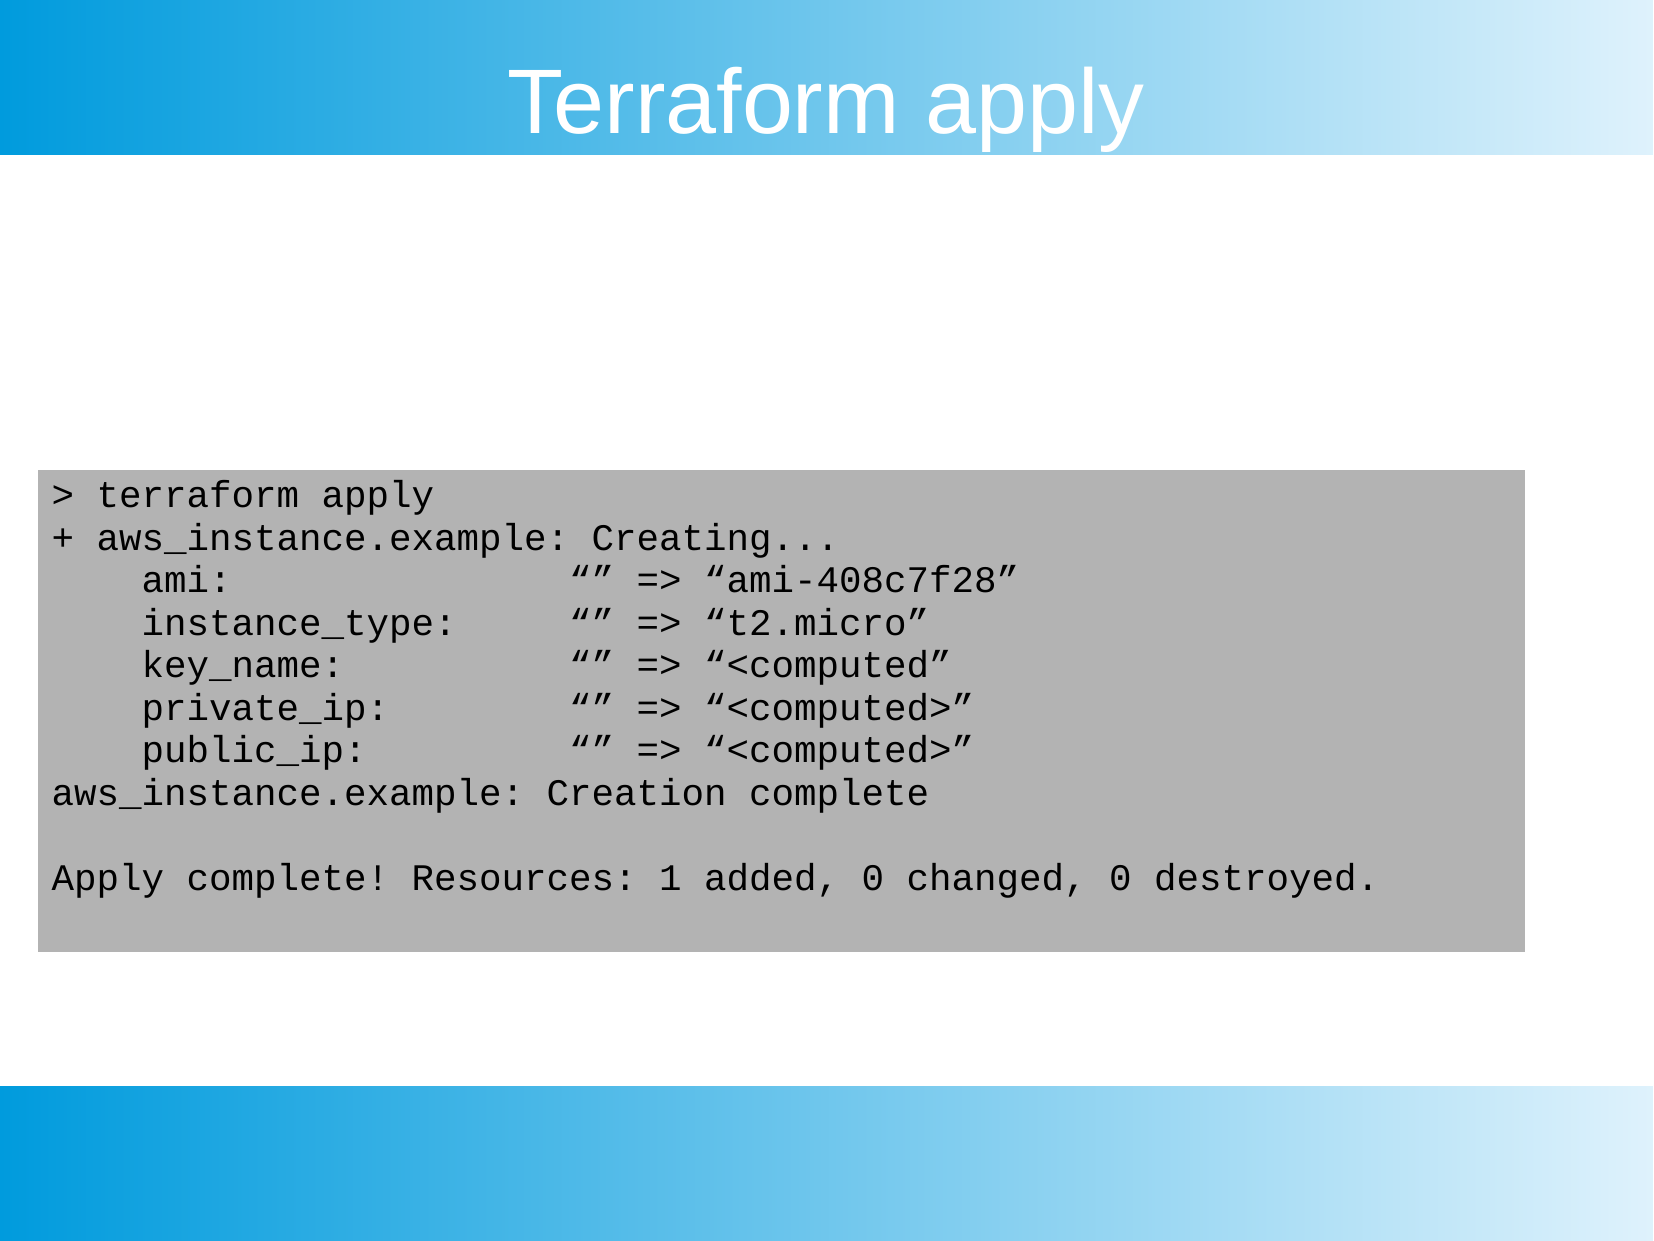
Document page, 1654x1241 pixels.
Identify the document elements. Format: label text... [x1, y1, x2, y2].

table_header > terraform apply + aws_instance.example: Creating... ami: “” => “ami-408c7f28” instance_type: “” => “t2.micro” key_name: “” => “<computed” private_ip: “” => “<computed>” public_ip: “” => “<computed>” aws_instance.example: Creation complete Apply complete! Resources: 1 added, 0 changed, 0 destroyed. [38, 470, 1525, 952]
title Terraform apply [82, 49, 1571, 155]
